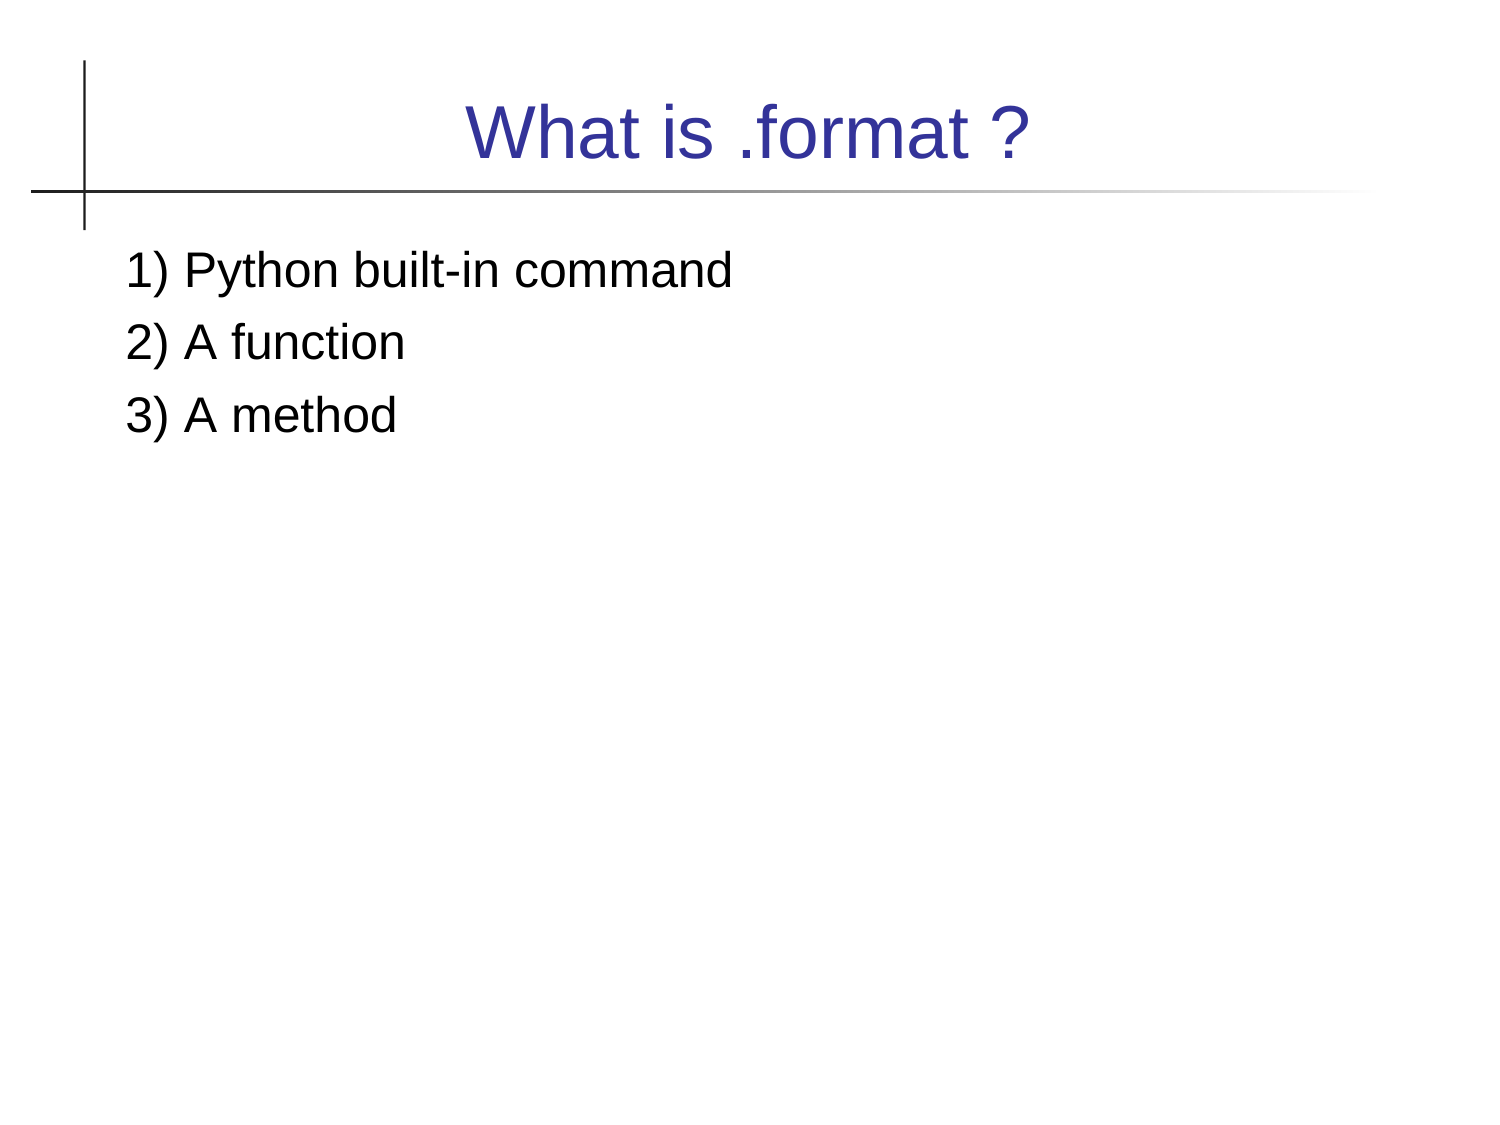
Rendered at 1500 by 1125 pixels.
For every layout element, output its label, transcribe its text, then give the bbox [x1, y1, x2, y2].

list 1) Python built-in command 2) A function 3) A method [110, 229, 1408, 960]
title What is .format ? [100, 42, 1397, 182]
